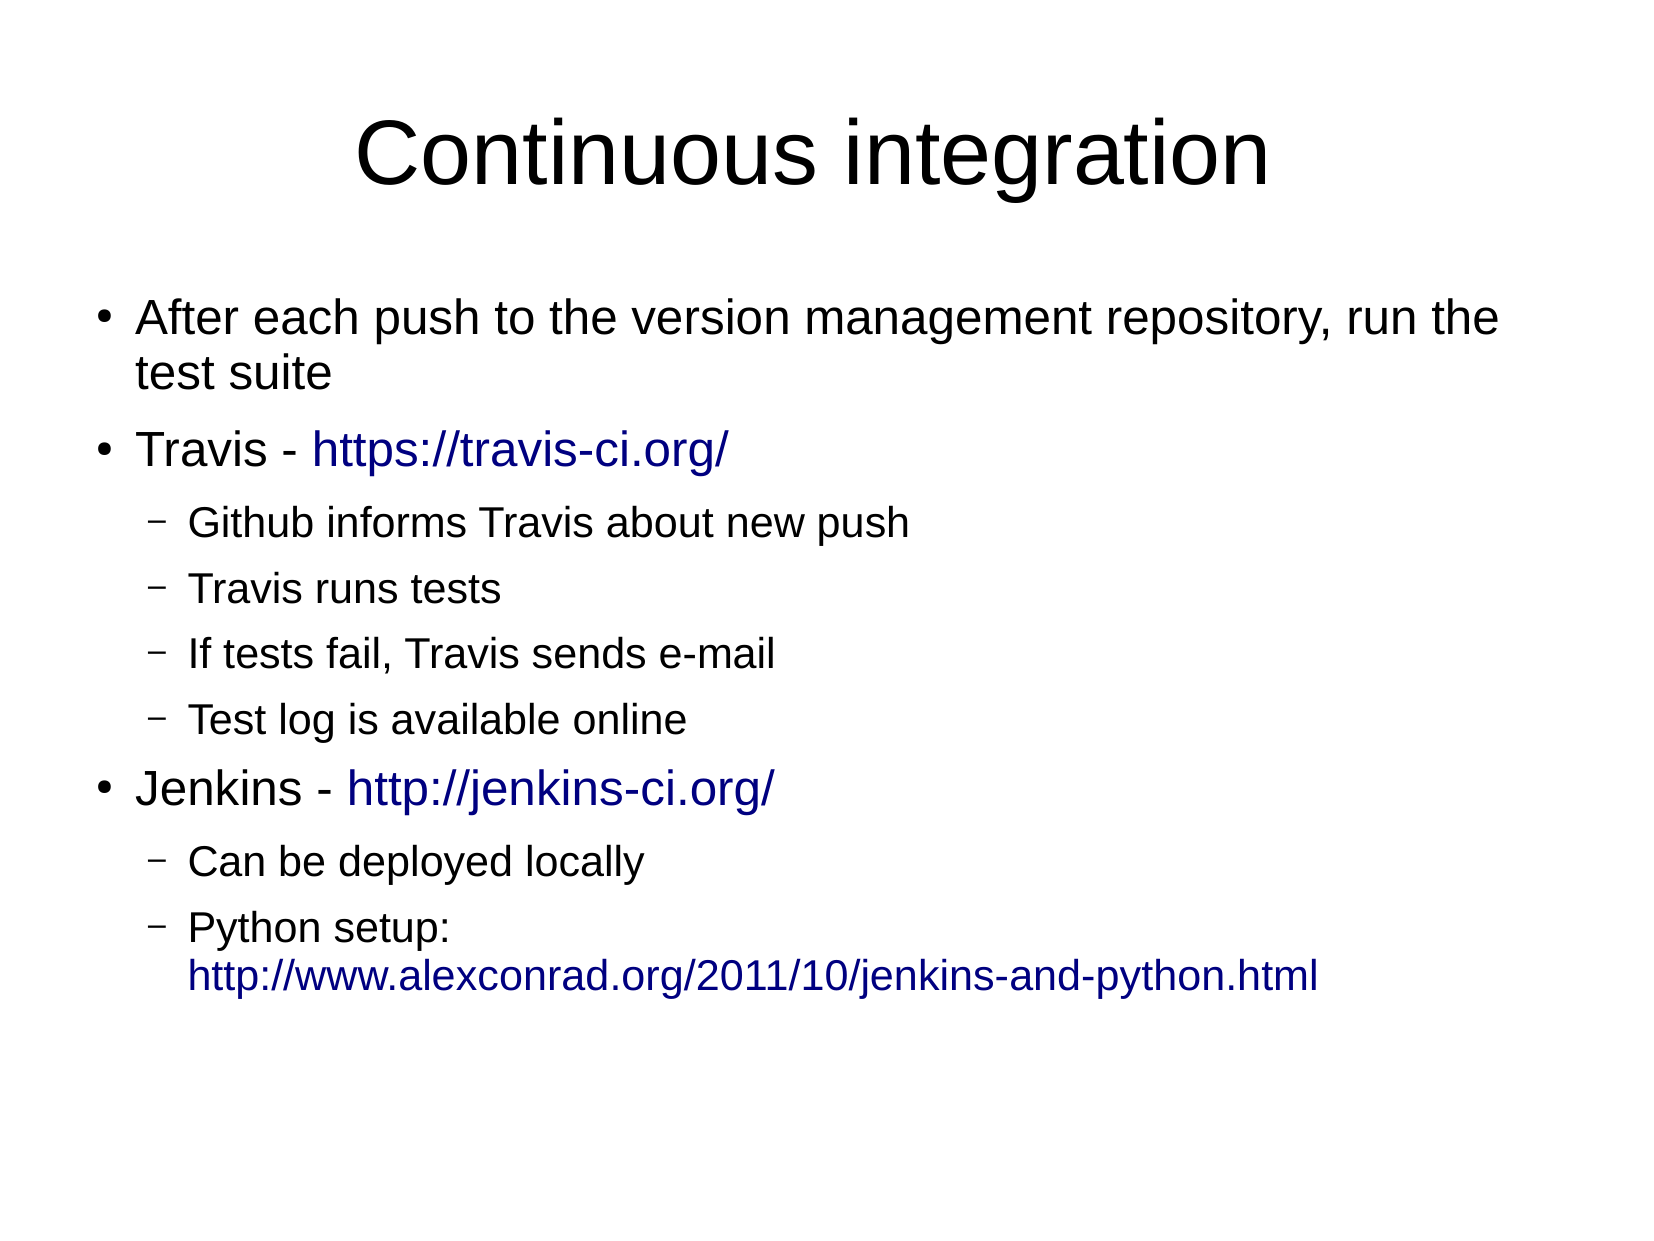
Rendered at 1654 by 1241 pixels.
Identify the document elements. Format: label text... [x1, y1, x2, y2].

title Continuous integration [82, 49, 1571, 257]
list After each push to the version management repository, run the test suite Travis - https://travis-ci.org/ Github informs Travis about new push Travis runs tests If tests fail, Travis sends e-mail Test log is available online Jenkins - http://jenkins-ci.org/ Can be deployed locally Python setup: http://www.alexconrad.org/2011/10/jenkins-and-python.html [82, 290, 1571, 1010]
